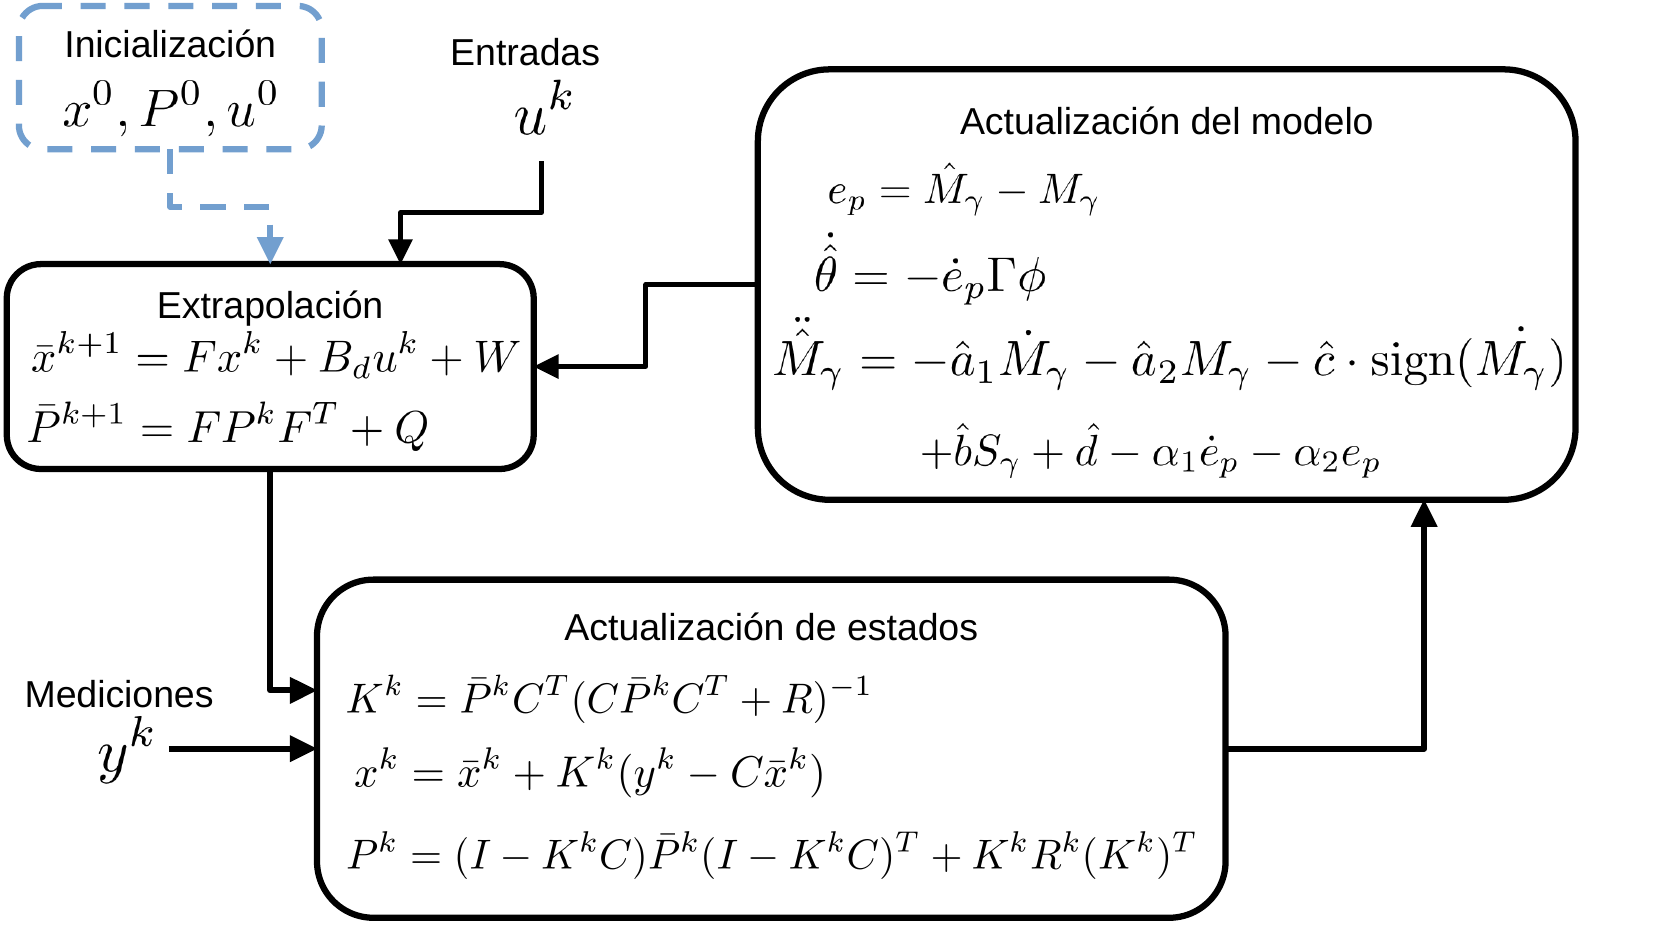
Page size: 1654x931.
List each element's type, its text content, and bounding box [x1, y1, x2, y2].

text_box Mediciones [9, 665, 237, 725]
text_box Entradas [435, 24, 648, 84]
picture [78, 702, 169, 795]
picture [0, 5, 353, 211]
text_box Extrapolación [16, 264, 524, 274]
picture [511, 68, 572, 162]
picture [702, 96, 1636, 544]
picture [294, 622, 1249, 931]
text_box Actualización del modelo [773, 69, 1560, 96]
picture [0, 274, 577, 507]
text_box Actualización de estados [318, 579, 1224, 622]
